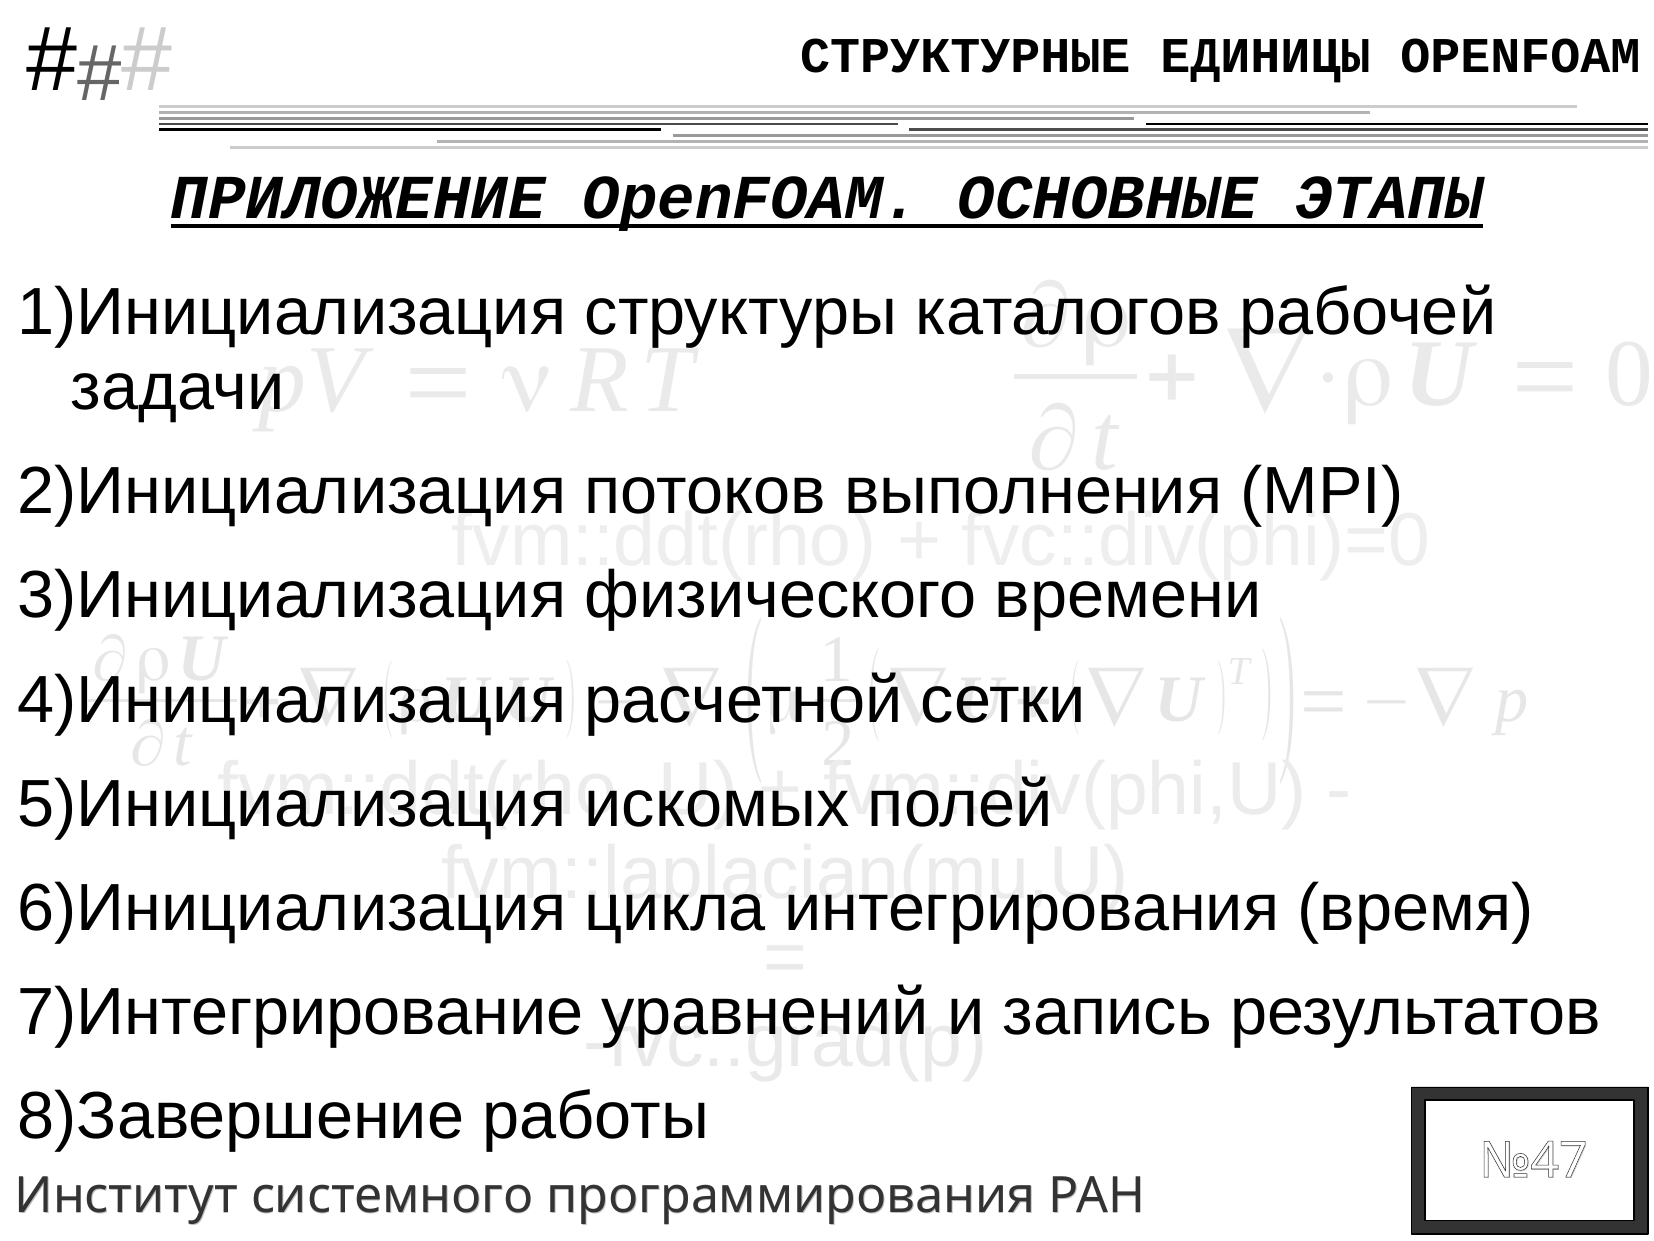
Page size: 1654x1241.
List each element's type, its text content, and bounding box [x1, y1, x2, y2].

list Инициализация структуры каталогов рабочей задачи Инициализация потоков выполнения (MPI) Инициализация физического времени Инициализация расчетной сетки Инициализация искомых полей Инициализация цикла интегрирования (время) Интегрирование уравнений и запись результатов Завершение работы [0, 274, 1654, 1154]
title ПРИЛОЖЕНИЕ OpenFOAM. ОСНОВНЫЕ ЭТАПЫ [0, 147, 1654, 257]
